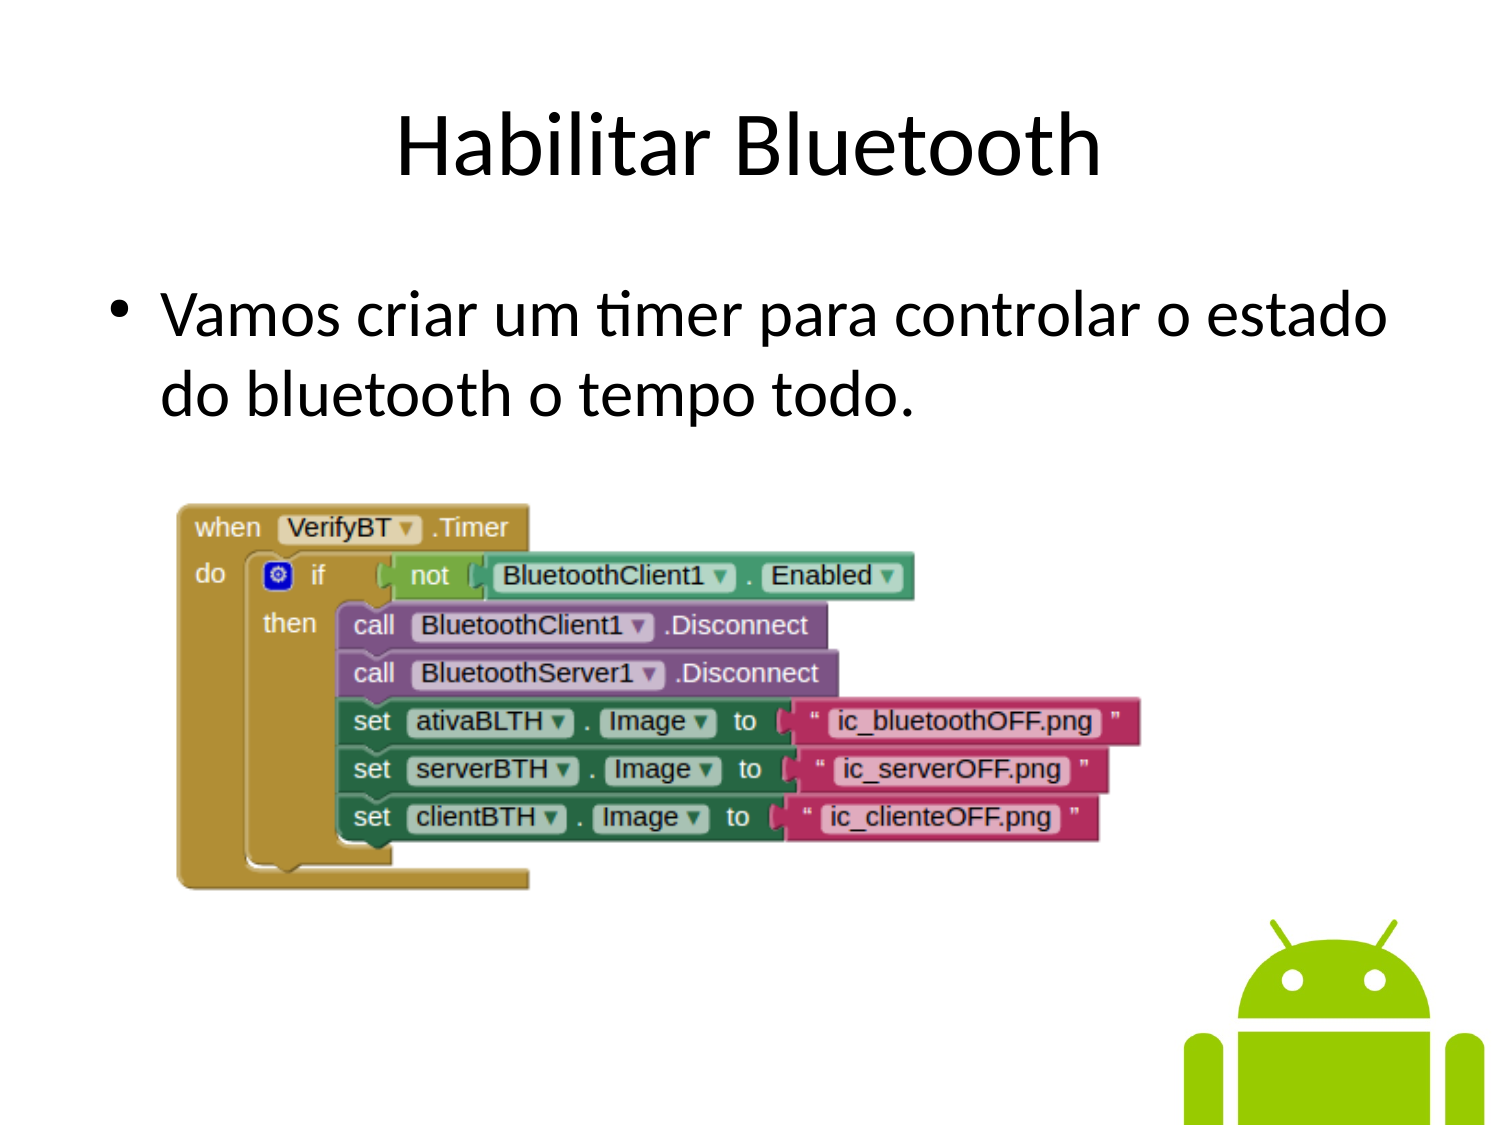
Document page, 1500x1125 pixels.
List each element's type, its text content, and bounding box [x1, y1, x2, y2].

picture [129, 467, 1217, 922]
picture [1163, 919, 1500, 1125]
list Vamos criar um timer para controlar o estado do bluetooth o tempo todo. [75, 262, 1425, 1005]
title Habilitar Bluetooth [75, 45, 1425, 233]
